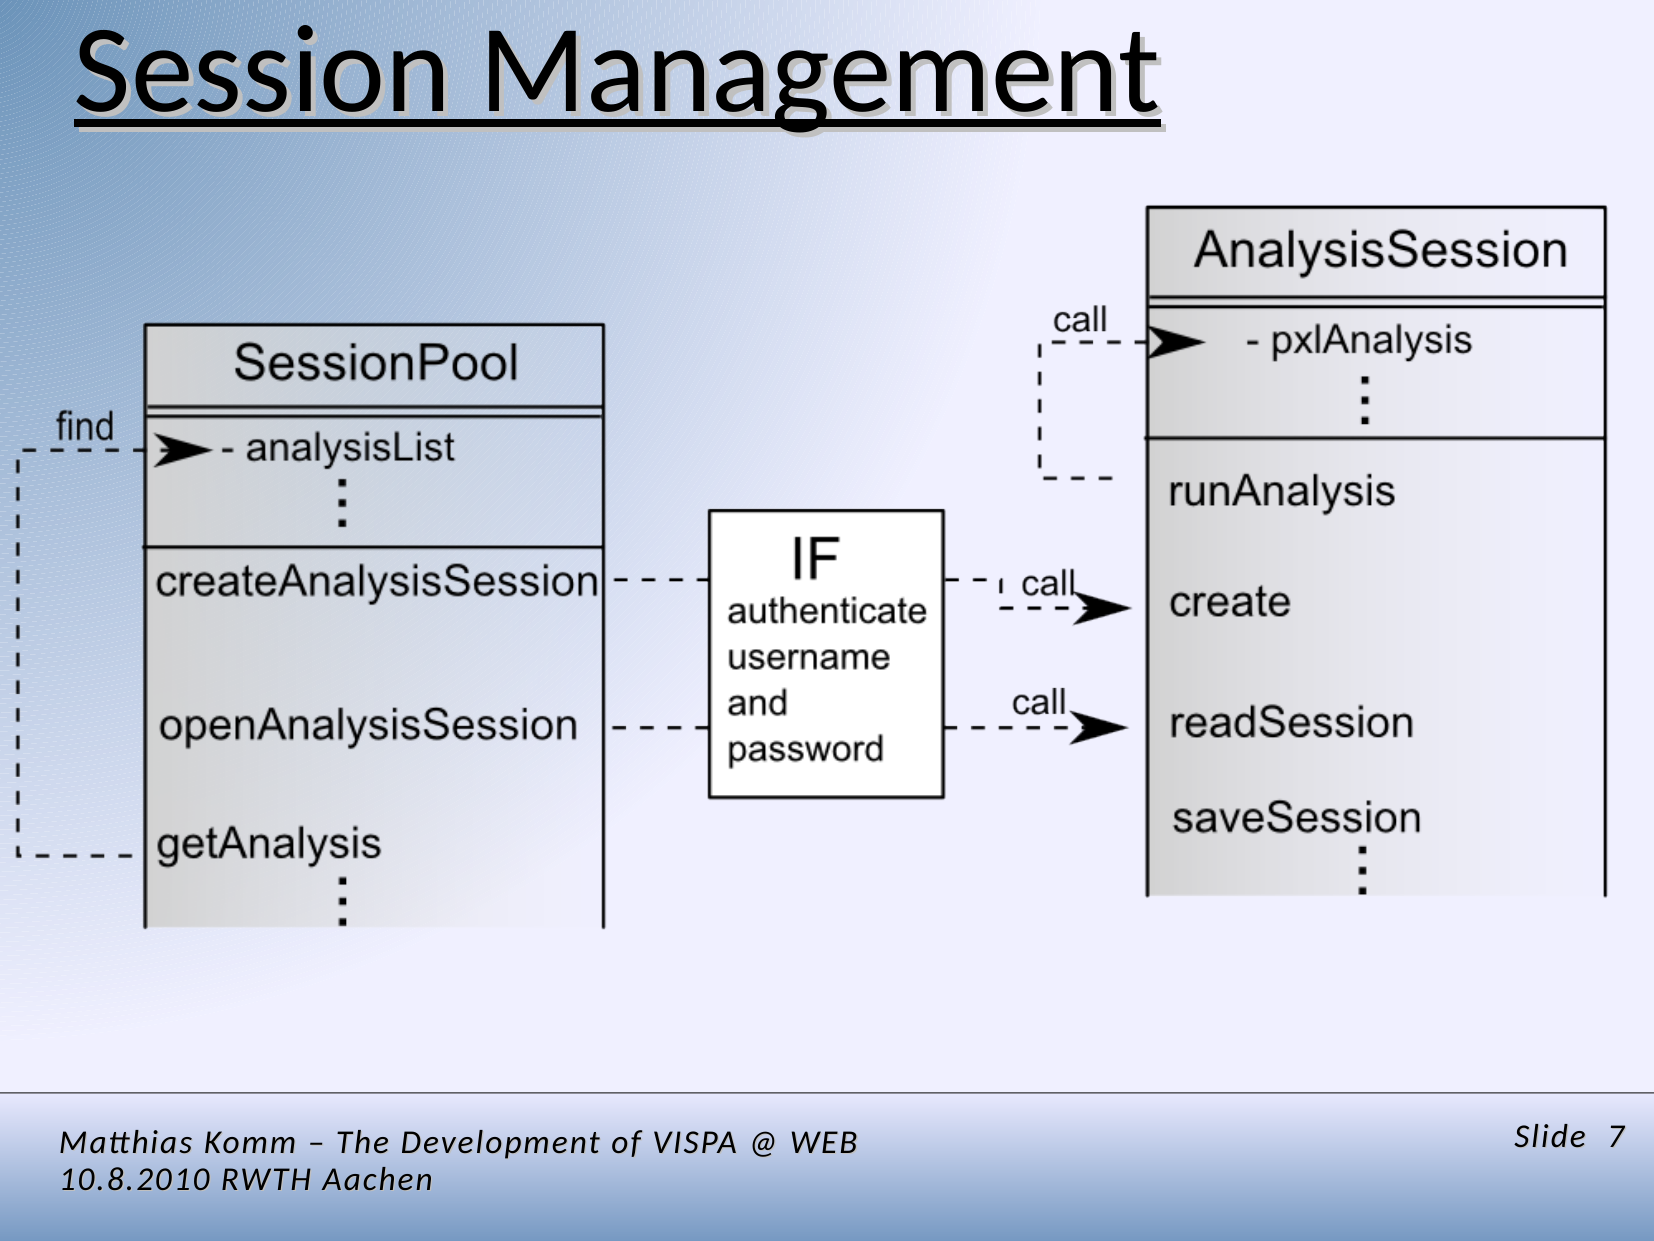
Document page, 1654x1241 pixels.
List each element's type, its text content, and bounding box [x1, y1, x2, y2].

picture [0, 42, 1654, 1241]
text_box Session Management [59, 9, 1241, 42]
